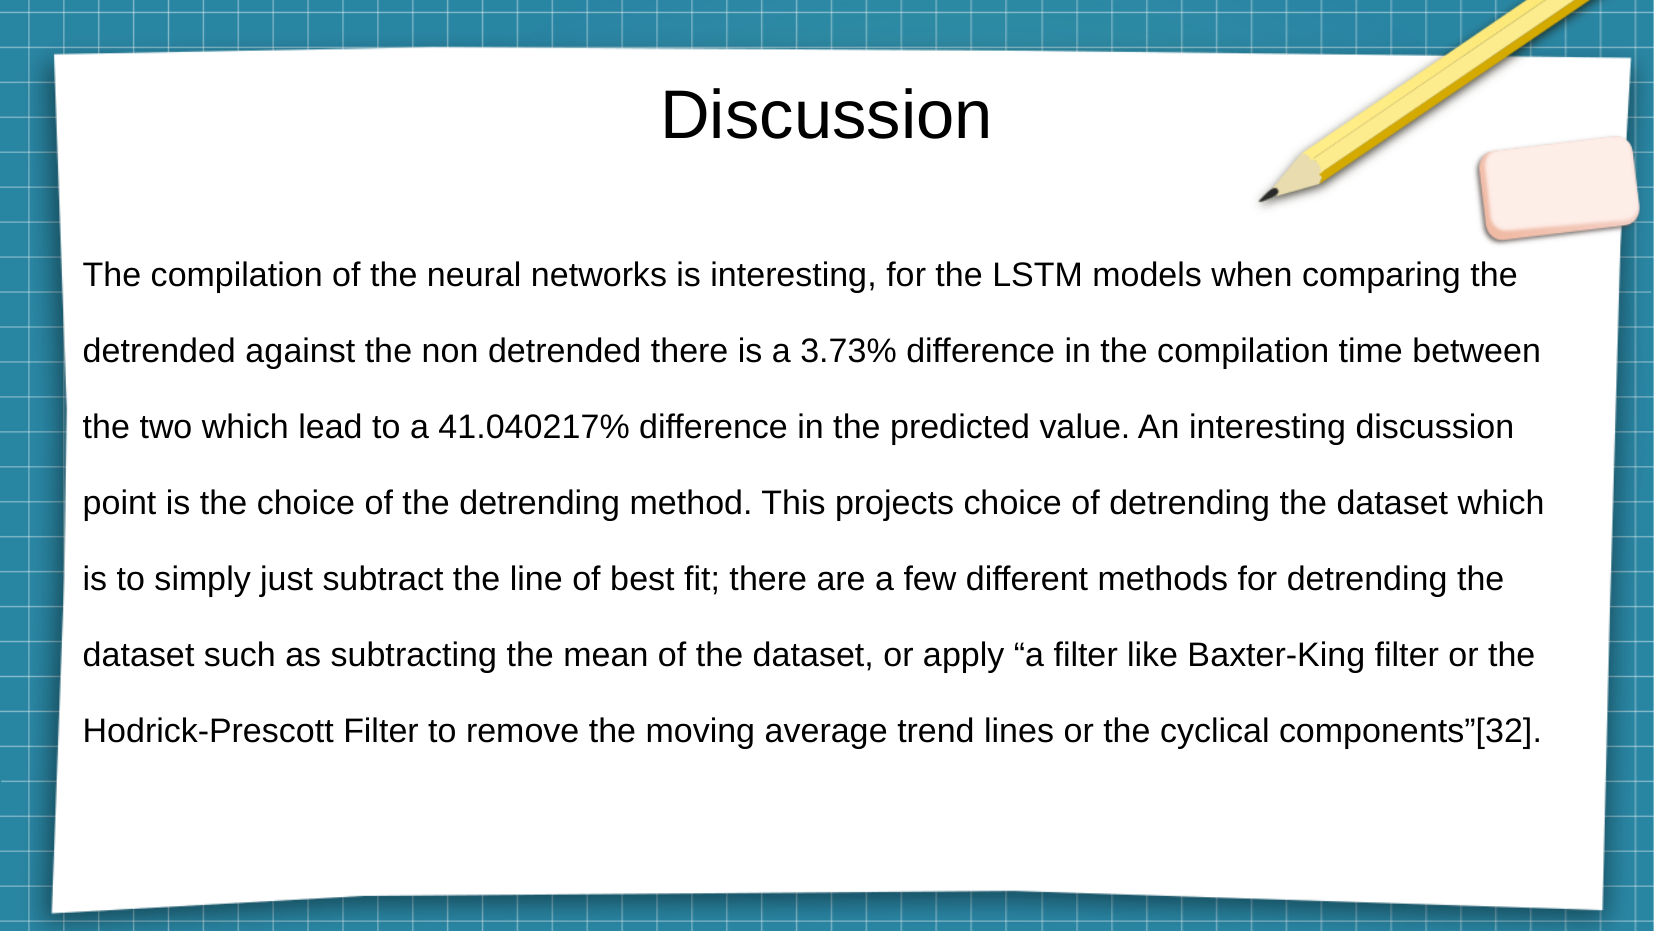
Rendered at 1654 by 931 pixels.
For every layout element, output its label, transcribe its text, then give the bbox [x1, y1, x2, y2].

title Discussion [82, 37, 1571, 193]
list The compilation of the neural networks is interesting, for the LSTM models when comparing the detrended against the non detrended there is a 3.73% difference in the compilation time between the two which lead to a 41.040217% difference in the predicted value. An interesting discussion point is the choice of the detrending method. This projects choice of detrending the dataset which is to simply just subtract the line of best fit; there are a few different methods for detrending the dataset such as subtracting the mean of the dataset, or apply “a filter like Baxter-King filter or the Hodrick-Prescott Filter to remove the moving average trend lines or the cyclical components”[32]. [82, 217, 1571, 758]
picture [0, 0, 1654, 931]
